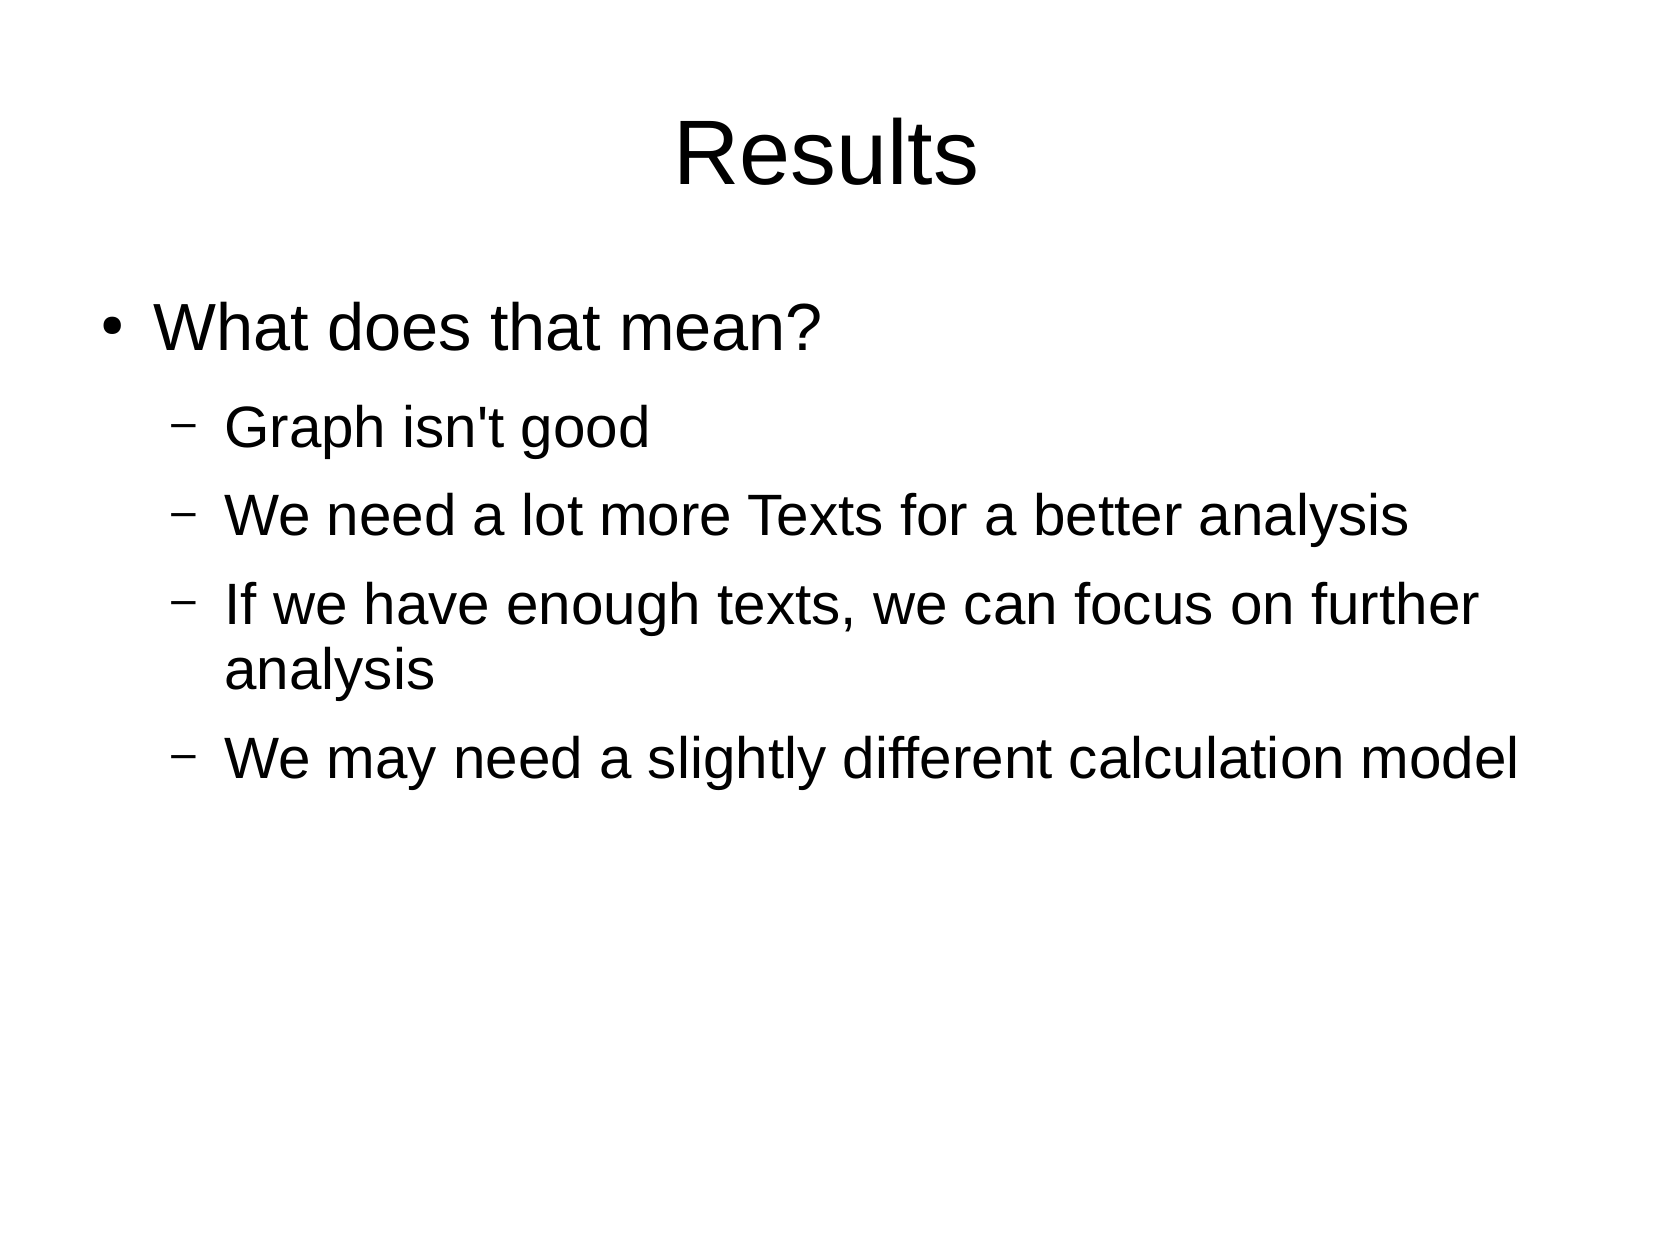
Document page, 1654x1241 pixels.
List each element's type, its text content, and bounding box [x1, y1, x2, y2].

title Results [82, 49, 1571, 257]
list What does that mean? Graph isn't good We need a lot more Texts for a better analysis If we have enough texts, we can focus on further analysis We may need a slightly different calculation model [82, 290, 1571, 1010]
